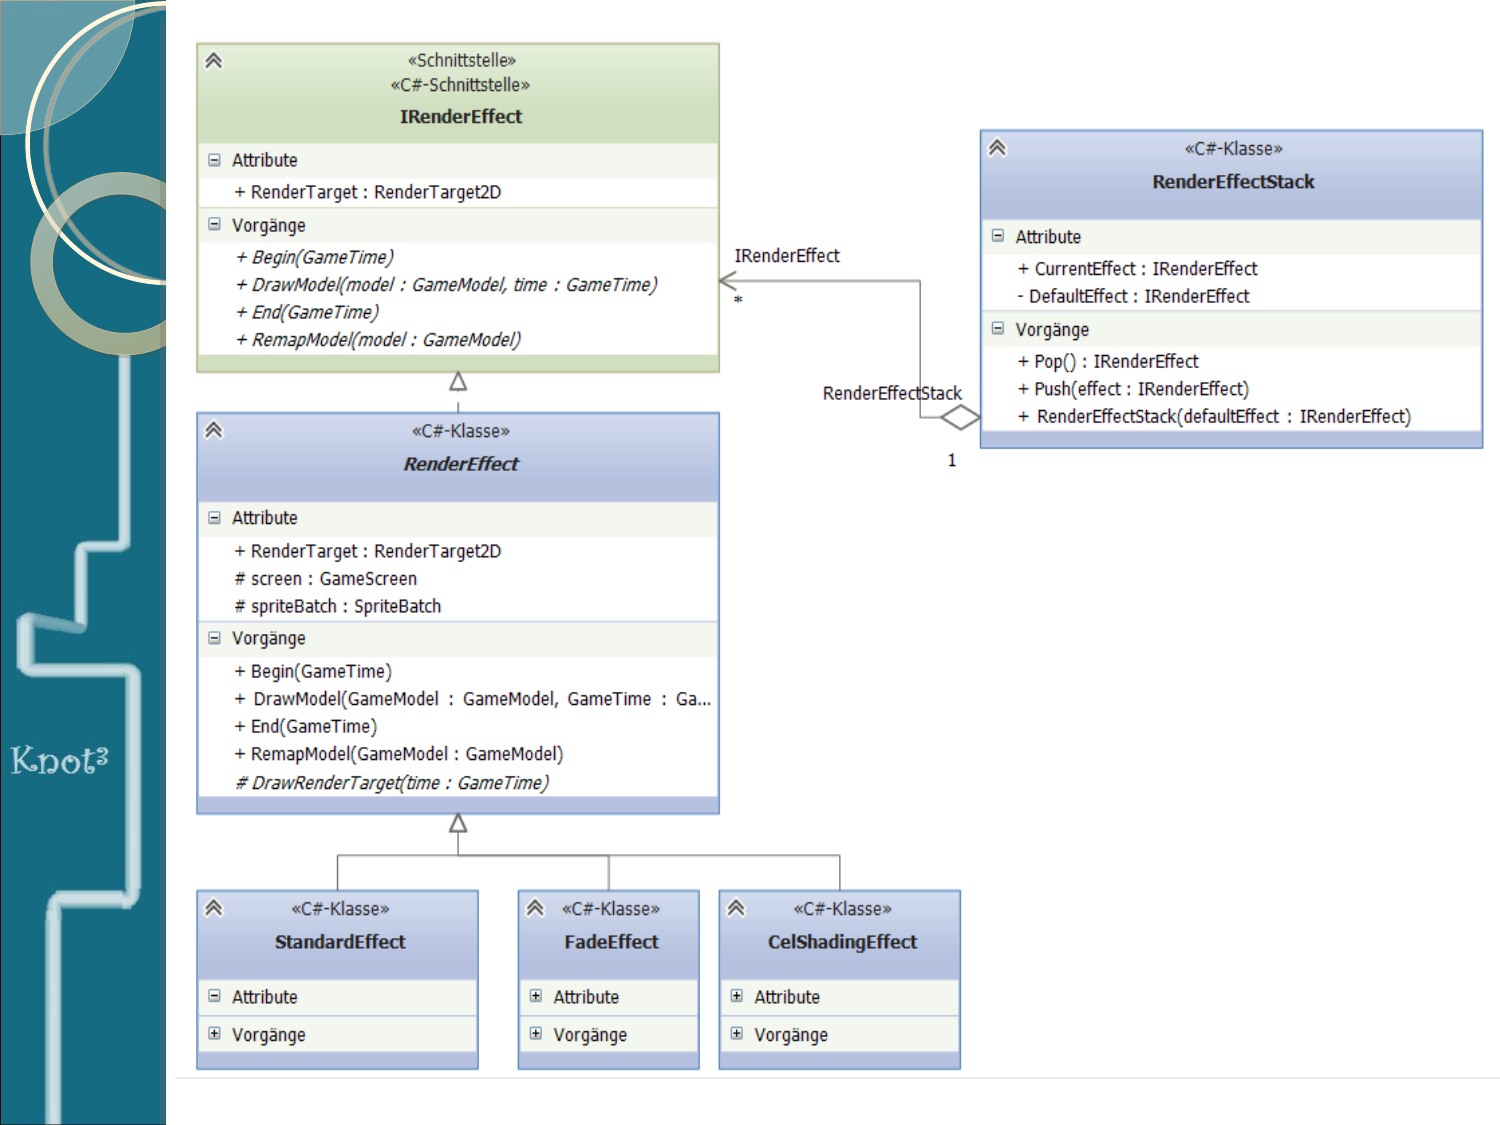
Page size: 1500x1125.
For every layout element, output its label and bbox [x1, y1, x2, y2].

picture [0, 11, 166, 1125]
text_box [175, 35, 1500, 1079]
picture [136, 0, 166, 4]
